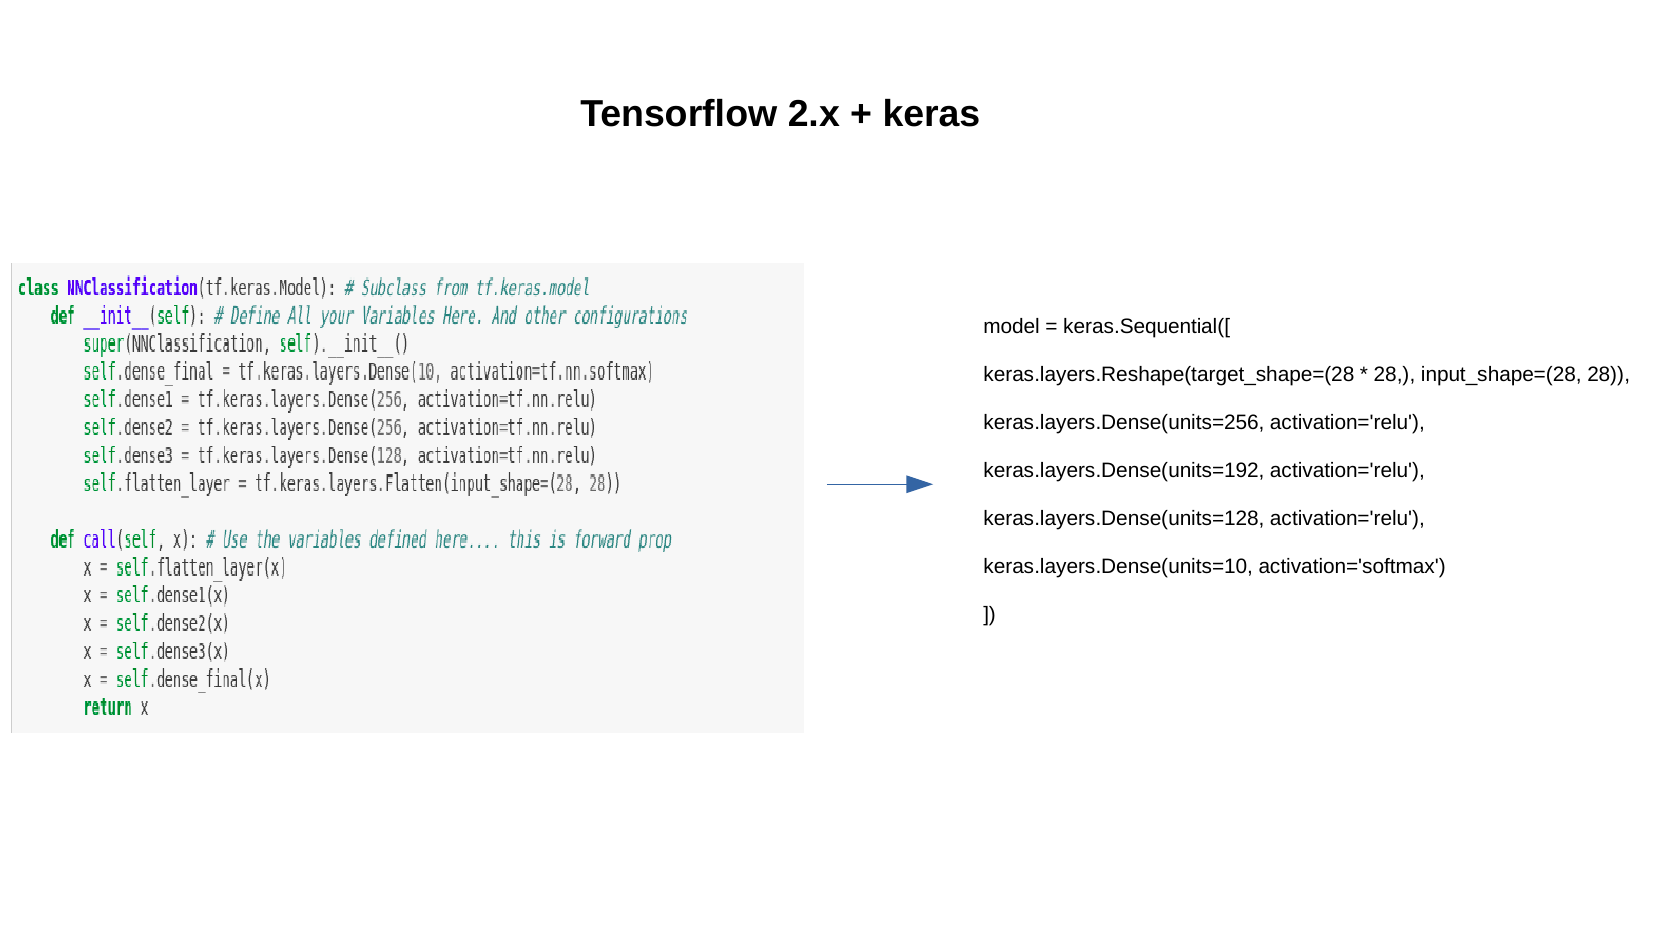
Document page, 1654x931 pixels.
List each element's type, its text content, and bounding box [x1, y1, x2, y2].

picture [11, 263, 804, 733]
text_box Tensorflow 2.x + keras [555, 84, 1178, 142]
text_box model = keras.Sequential([ keras.layers.Reshape(target_shape=(28 * 28,), input_shape=(28, 28)), keras.layers.Dense(units=256, activation='relu'), keras.layers.Dense(units=192, activation='relu'), keras.layers.Dense(units=128, activation='relu'), keras.layers.Dense(units=10, activation='softmax') ]) [968, 307, 1645, 682]
